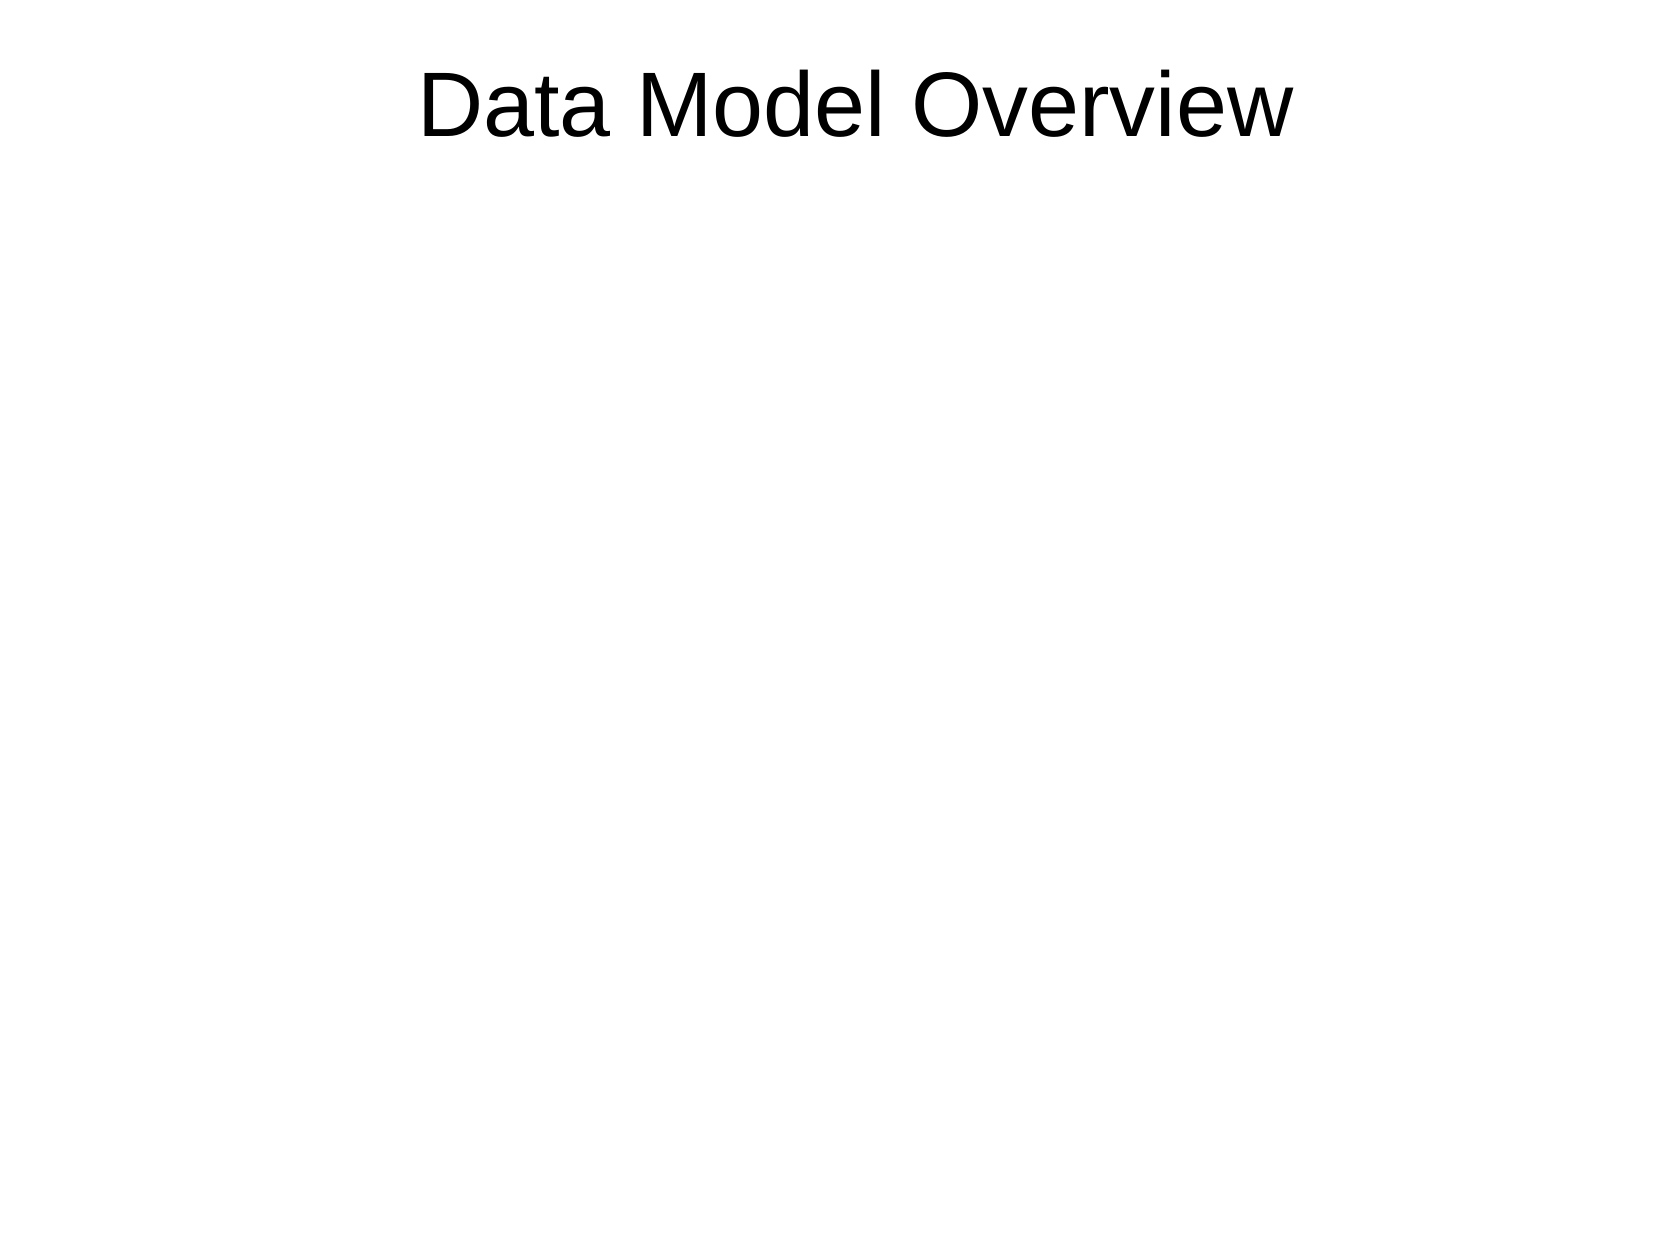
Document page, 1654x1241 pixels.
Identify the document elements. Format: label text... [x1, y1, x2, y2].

text_box Data Model Overview [105, 48, 1571, 152]
